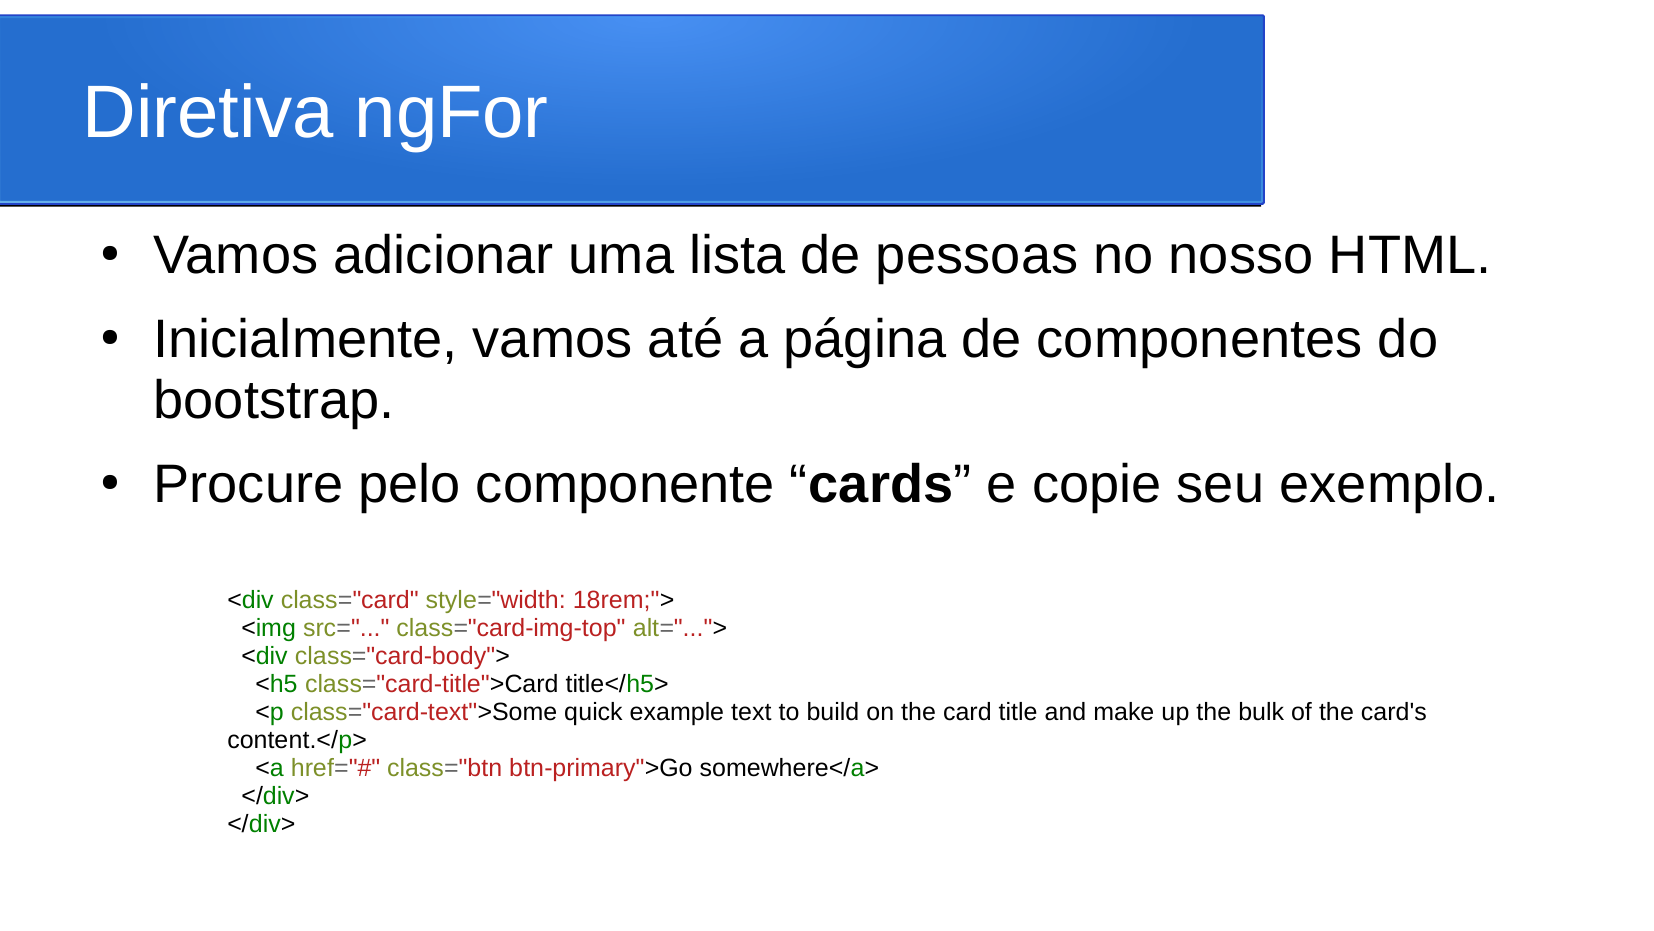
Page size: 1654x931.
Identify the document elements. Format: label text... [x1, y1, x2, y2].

list Vamos adicionar uma lista de pessoas no nosso HTML. Inicialmente, vamos até a página de componentes do bootstrap. Procure pelo componente “cards” e copie seu exemplo. [82, 224, 1571, 764]
text_box <div class="card" style="width: 18rem;"> <img src="..." class="card-img-top" alt="..."> <div class="card-body"> <h5 class="card-title">Card title</h5> <p class="card-text">Some quick example text to build on the card title and make up the bulk of the card's content.</p> <a href="#" class="btn btn-primary">Go somewhere</a> </div> </div> [212, 578, 1453, 846]
title Diretiva ngFor [82, 35, 1235, 189]
